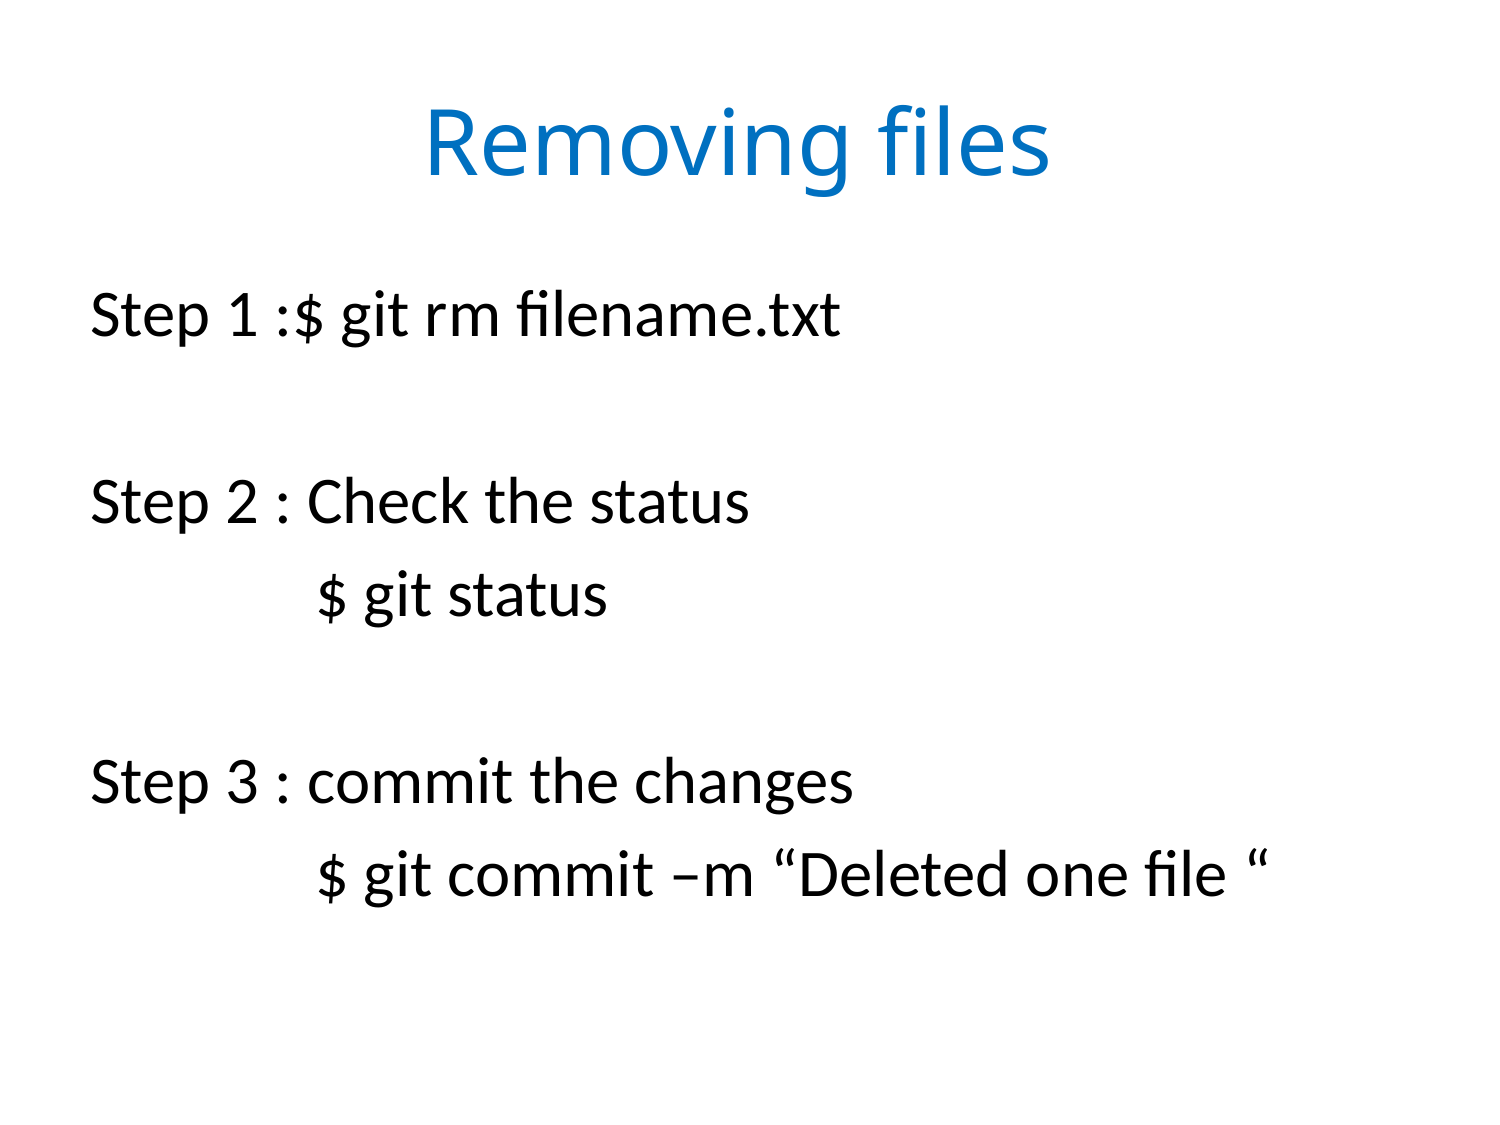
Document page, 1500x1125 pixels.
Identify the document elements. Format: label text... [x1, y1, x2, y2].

title Removing files [75, 45, 1425, 233]
list Step 1 :$ git rm filename.txt Step 2 : Check the status $ git status Step 3 : commit the changes $ git commit –m “Deleted one file “ [75, 262, 1425, 1005]
